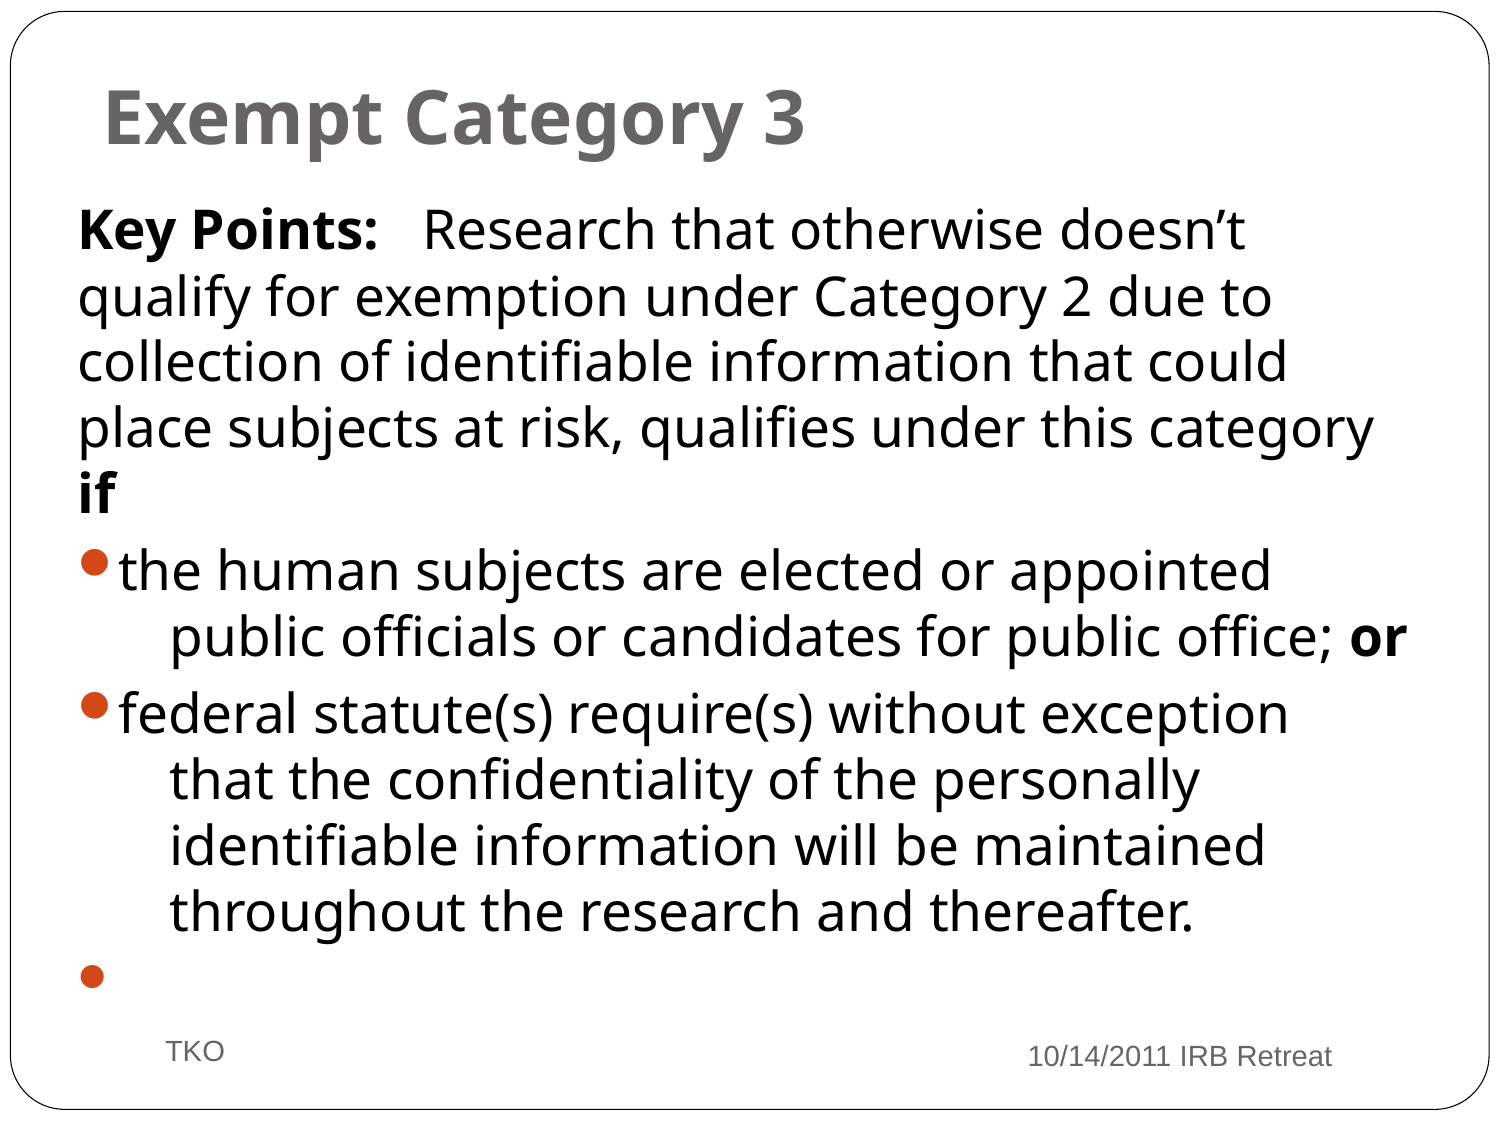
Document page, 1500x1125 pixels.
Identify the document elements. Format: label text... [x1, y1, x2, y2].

text_box TKO [150, 1012, 801, 1088]
list Key Points: Research that otherwise doesn’t qualify for exemption under Category 2 due to collection of identifiable information that could place subjects at risk, qualifies under this category if the human subjects are elected or appointed public officials or candidates for public office; or federal statute(s) require(s) without exception that the confidentiality of the personally identifiable information will be maintained throughout the research and thereafter. [62, 187, 1426, 988]
title Exempt Category 3 [87, 45, 1426, 175]
text_box 10/14/2011 IRB Retreat [1012, 1015, 1419, 1094]
